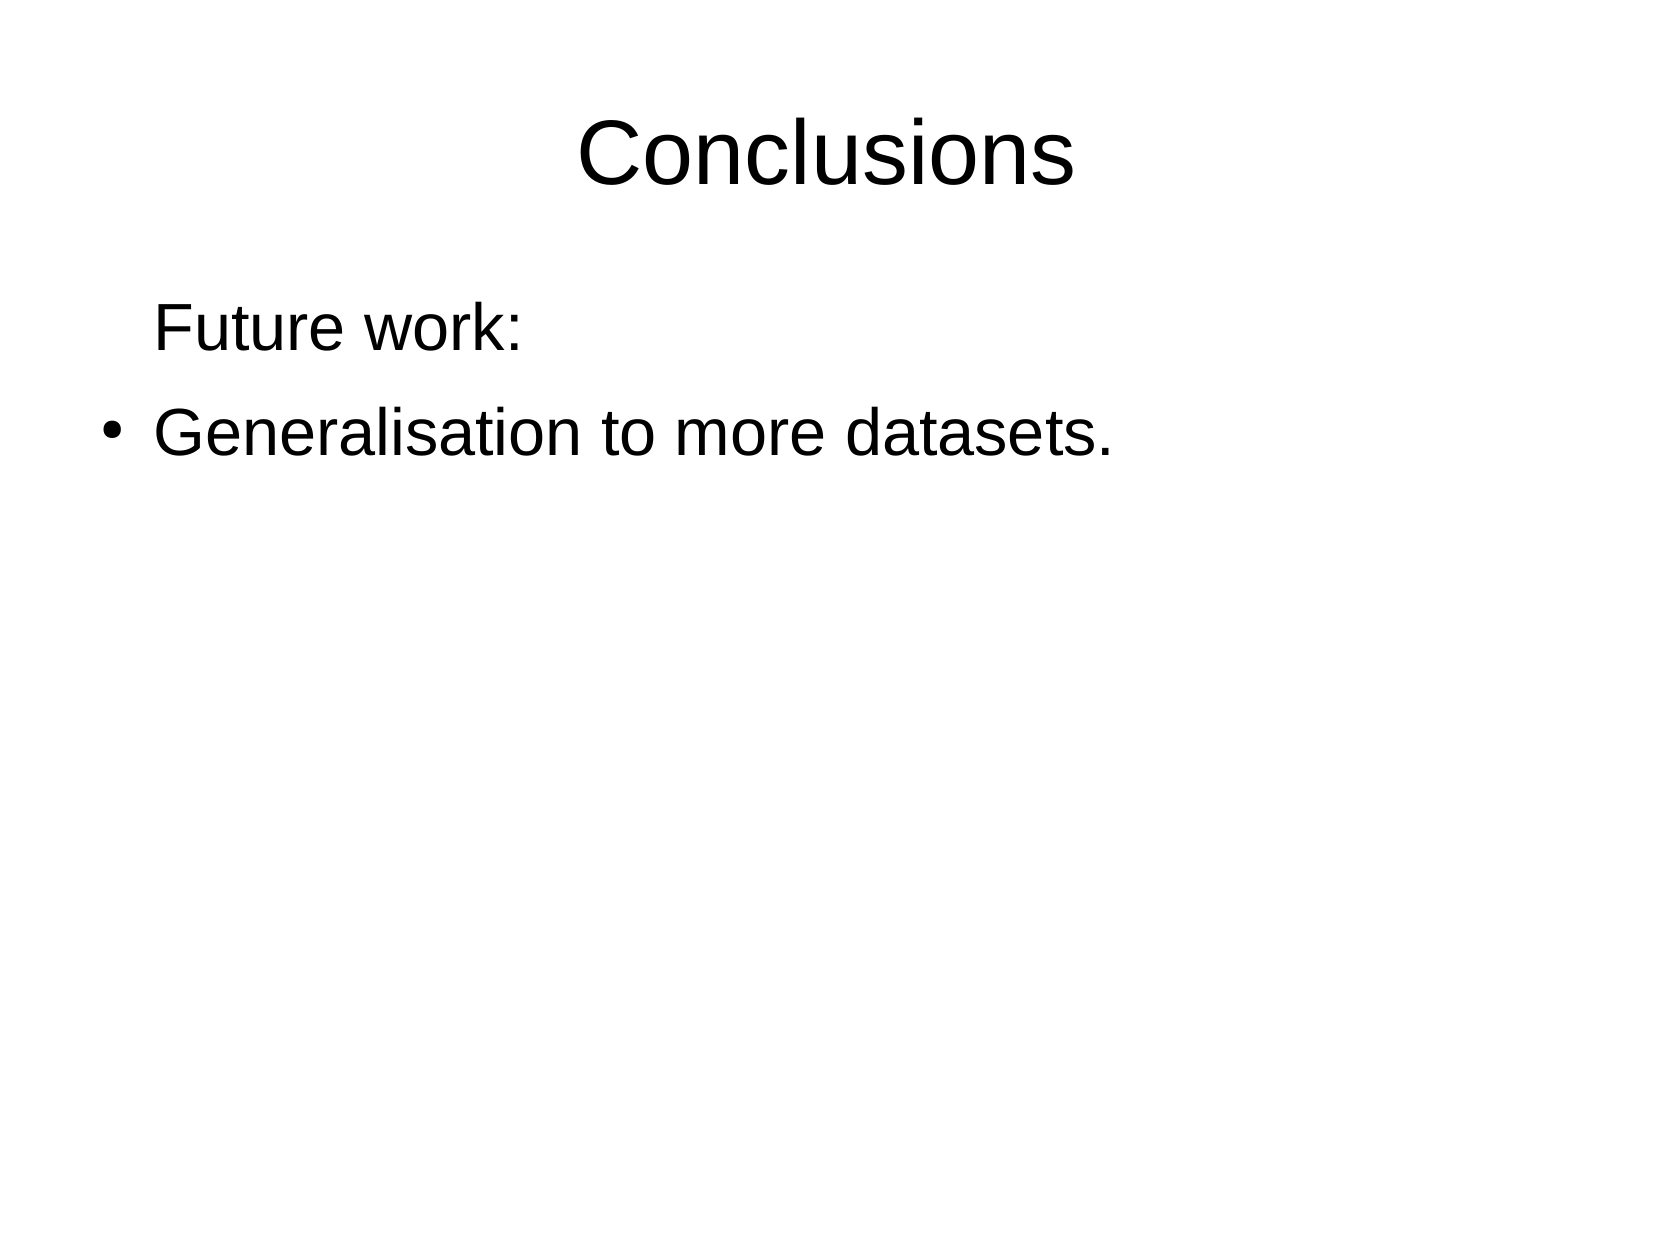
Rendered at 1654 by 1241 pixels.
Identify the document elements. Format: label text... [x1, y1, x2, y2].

title Conclusions [82, 49, 1571, 257]
list Future work: Generalisation to more datasets. [82, 290, 1571, 1010]
